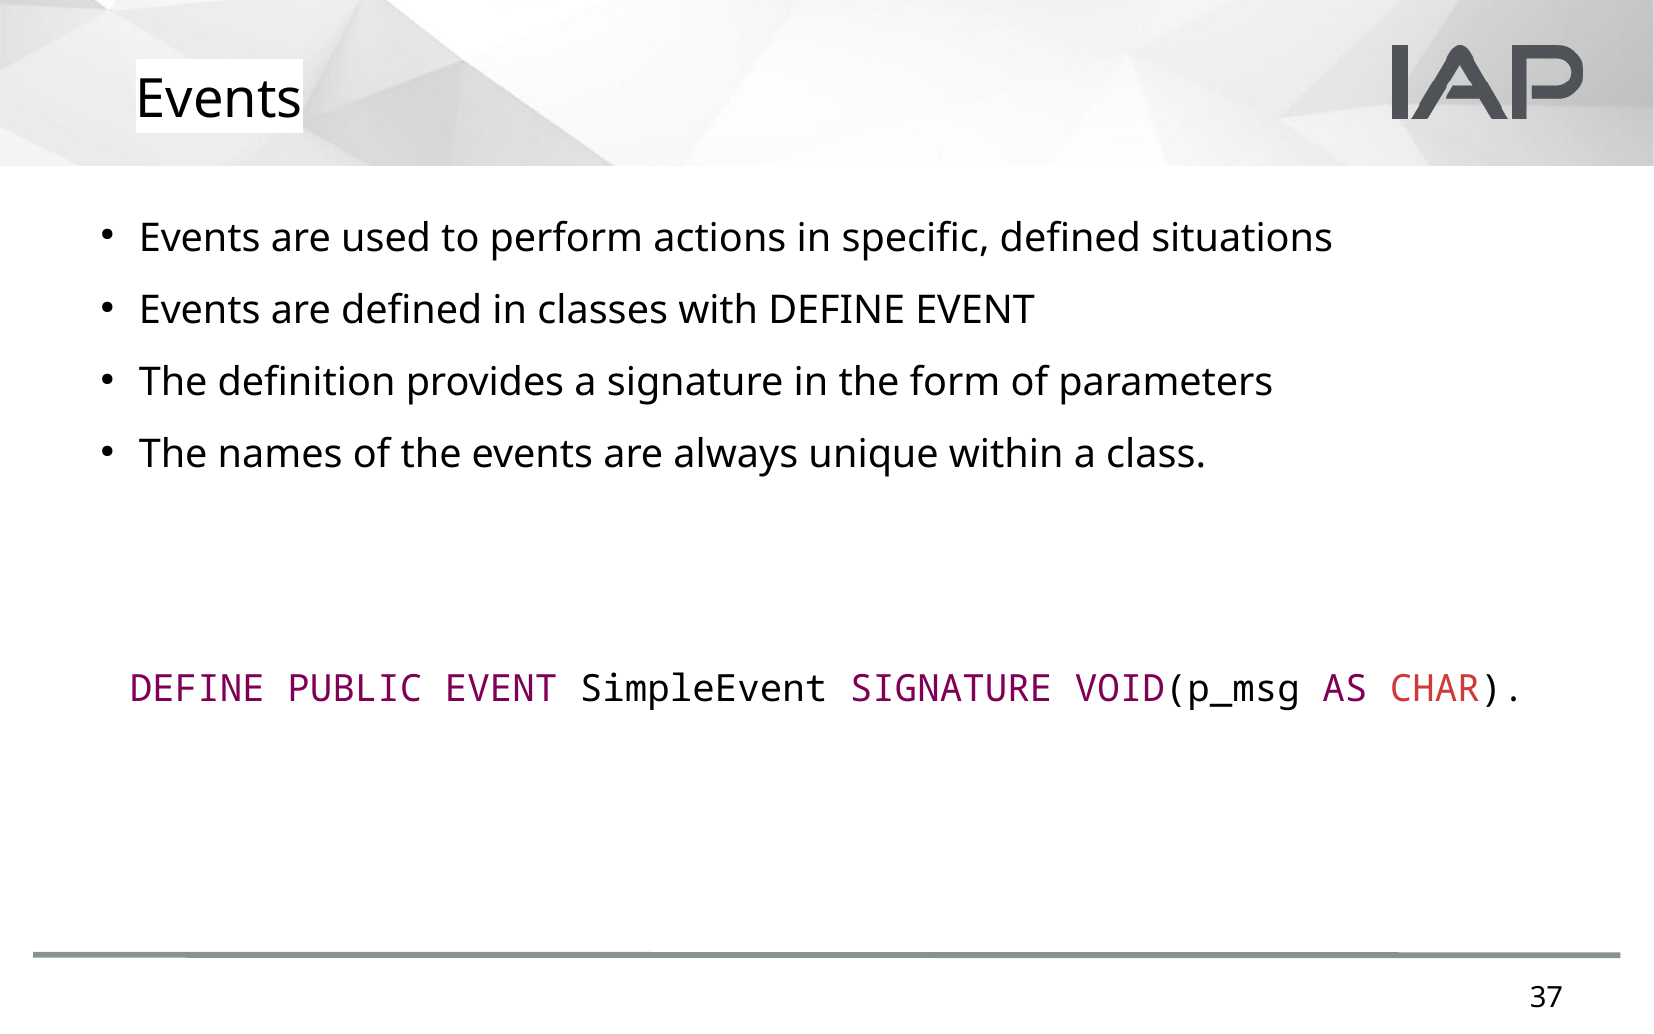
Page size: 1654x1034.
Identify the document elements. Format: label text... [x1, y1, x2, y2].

list Events are used to perform actions in specific, defined situations Events are defined in classes with DEFINE EVENT The definition provides a signature in the form of parameters The names of the events are always unique within a class. [82, 200, 1571, 916]
title Events [135, 41, 1264, 152]
picture [0, 0, 1654, 166]
list DEFINE PUBLIC EVENT SimpleEvent SIGNATURE VOID(p_msg AS CHAR). [129, 661, 1619, 934]
